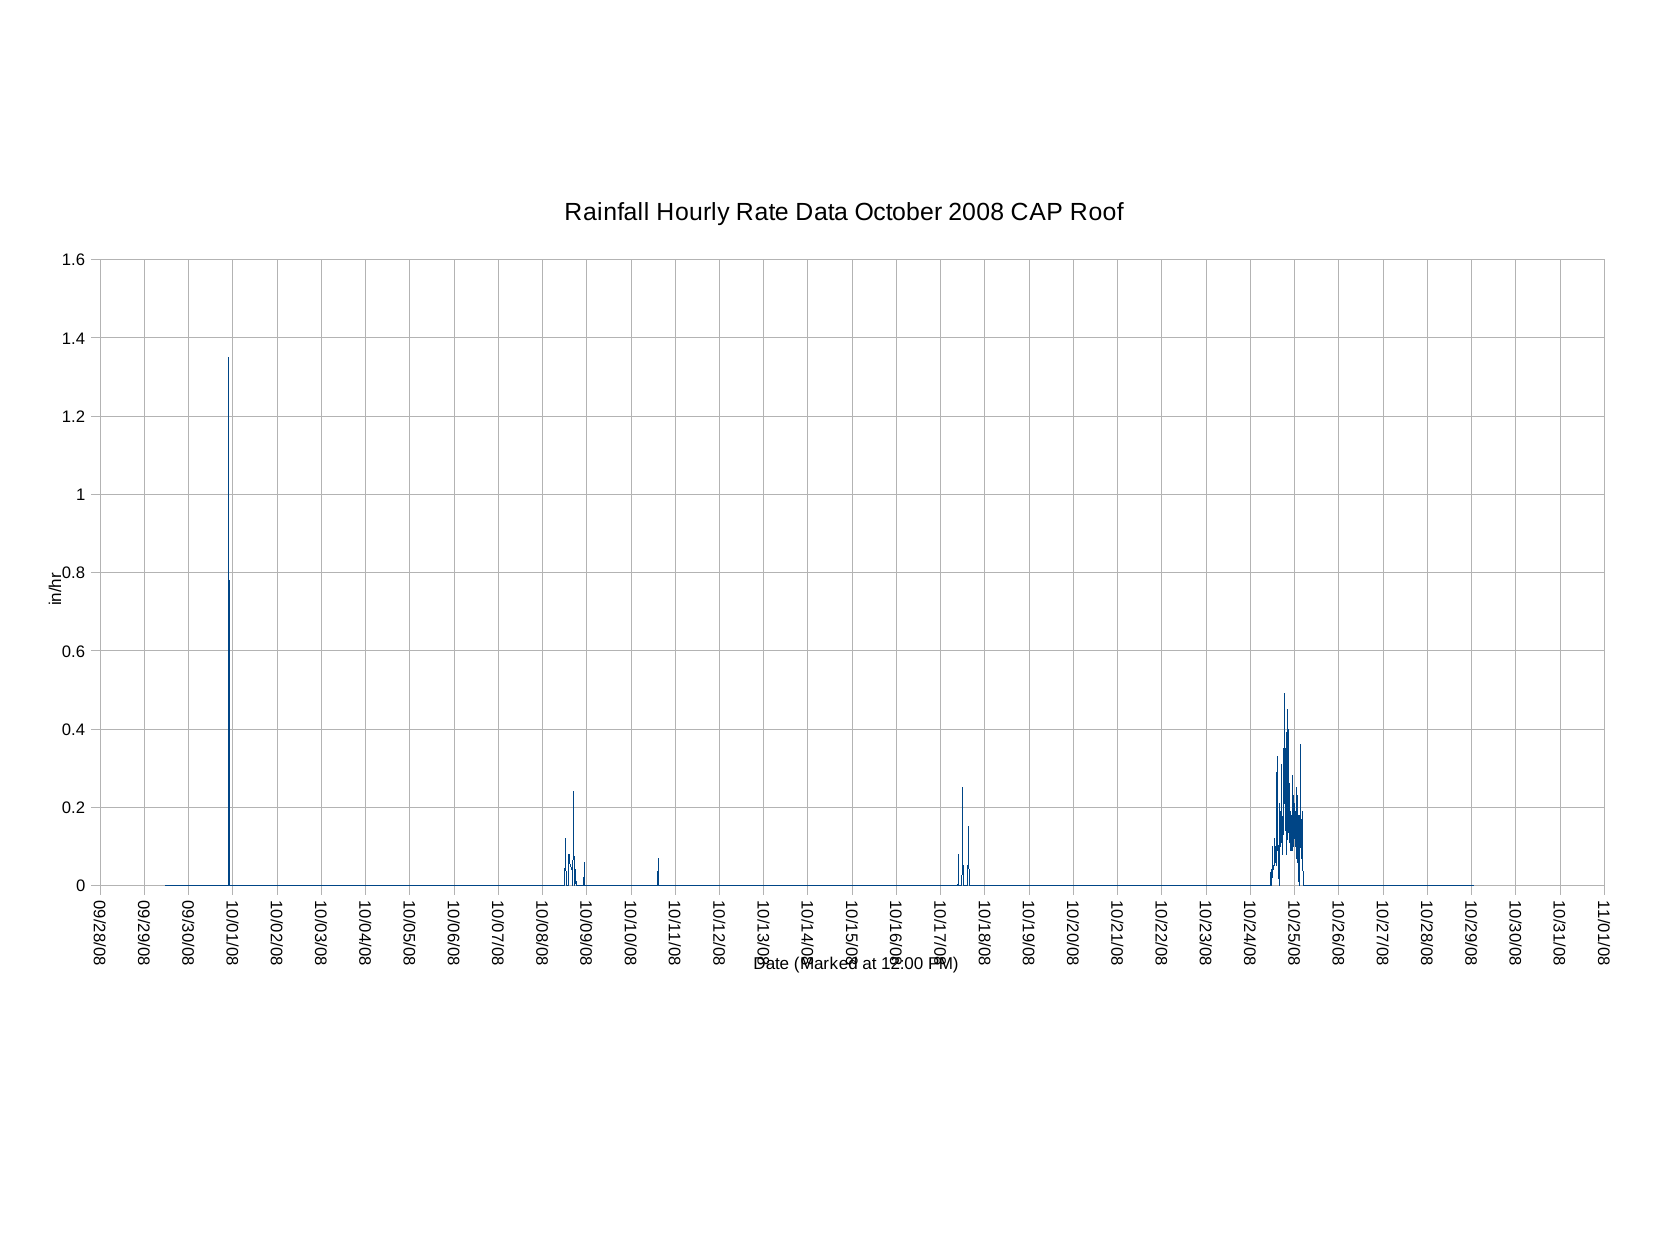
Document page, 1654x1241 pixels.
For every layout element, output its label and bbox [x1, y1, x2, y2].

chart [18, 174, 1638, 1000]
